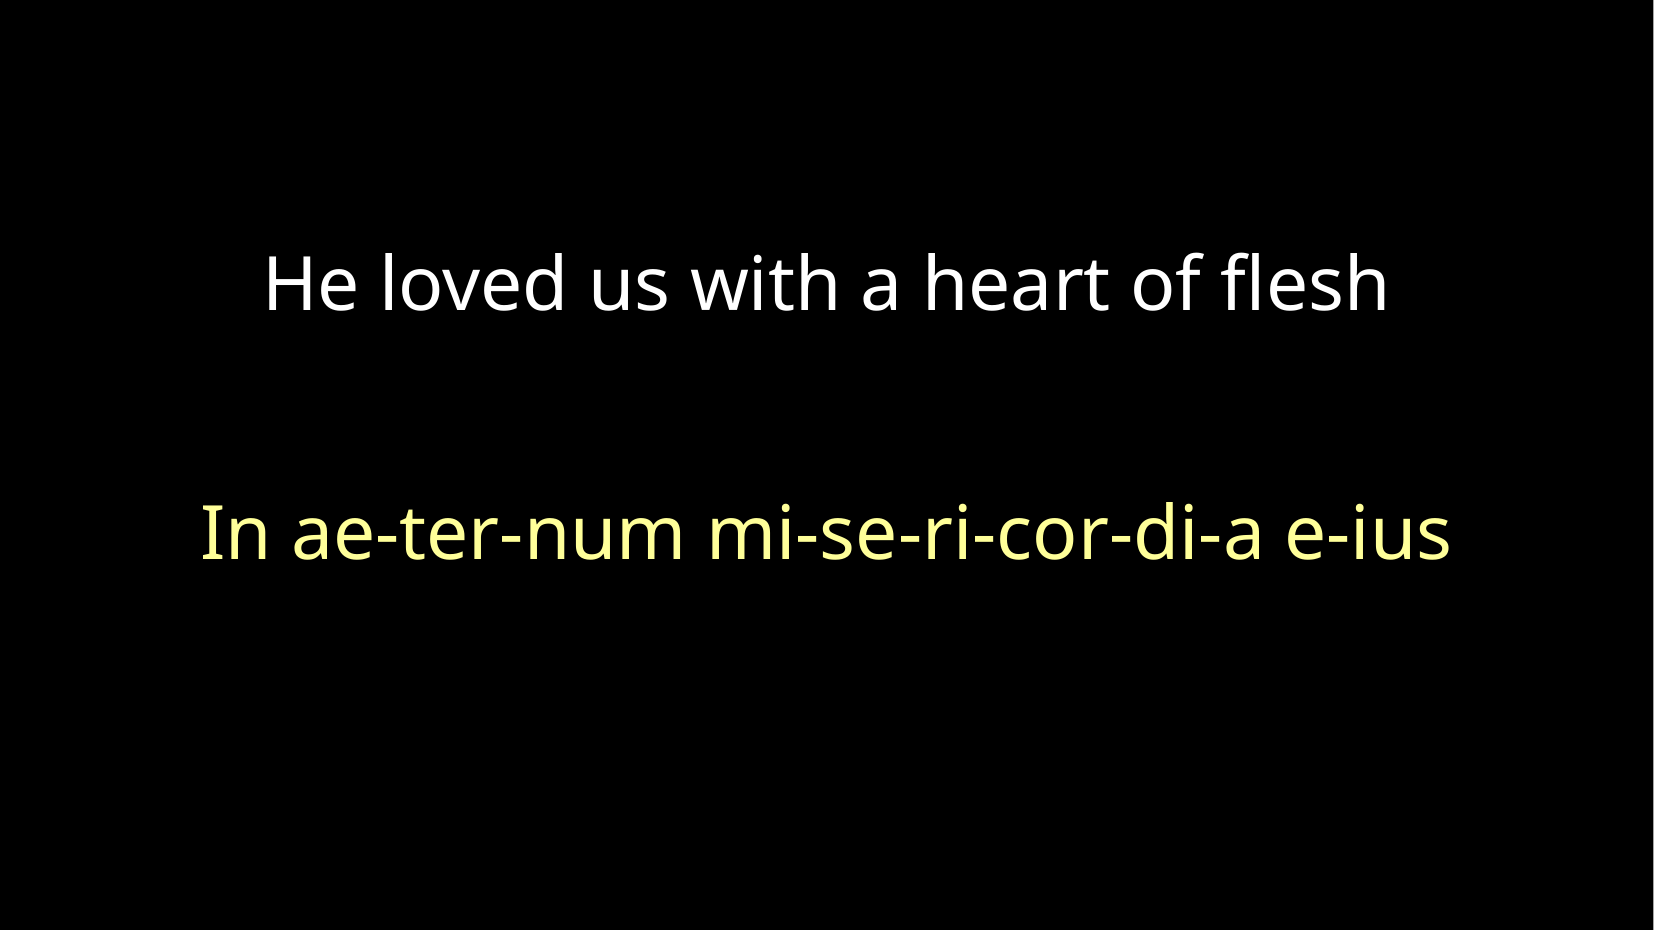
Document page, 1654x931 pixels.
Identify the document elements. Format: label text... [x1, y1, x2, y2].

list He loved us with a heart of flesh In ae-ter-num mi-se-ri-cor-di-a e-ius [0, 230, 1654, 922]
